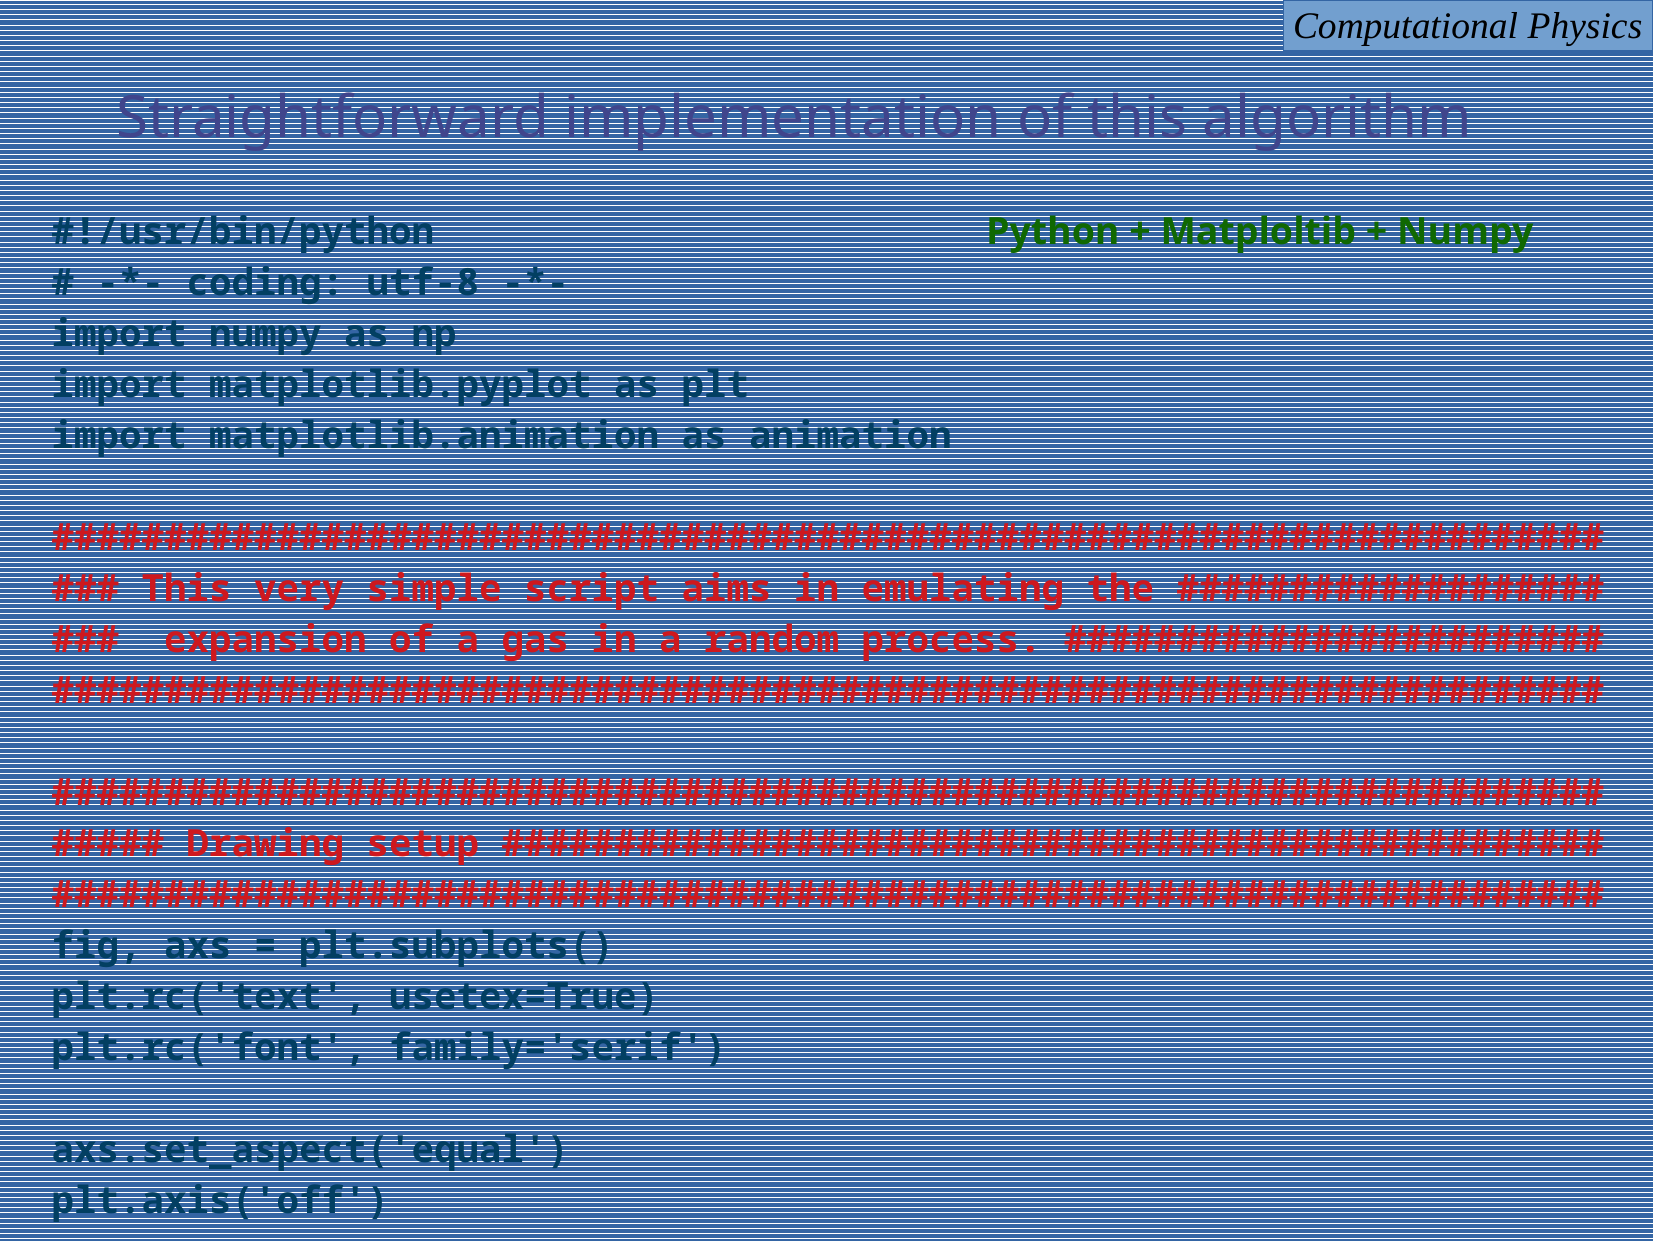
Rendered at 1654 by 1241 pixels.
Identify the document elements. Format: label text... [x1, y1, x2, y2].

text_box Straightforward implementation of this algorithm [101, 67, 1448, 148]
text_box Python + Matploltib + Numpy [971, 197, 1525, 254]
text_box #!/usr/bin/python # -*- coding: utf-8 -*- import numpy as np import matplotlib.pyplot as plt import matplotlib.animation as animation ##################################################################### ### This very simple script aims in emulating the ################### ### expansion of a gas in a random process. ######################## ##################################################################### ##################################################################### ##### Drawing setup ################################################# ##################################################################### fig, axs = plt.subplots() plt.rc('text', usetex=True) plt.rc('font', family='serif') axs.set_aspect('equal') plt.axis('off') ### parameters ###################################################### L = 400 ## Box linear size N = 300 ## Number of particles max_time = N * 2 [36, 197, 1619, 1150]
